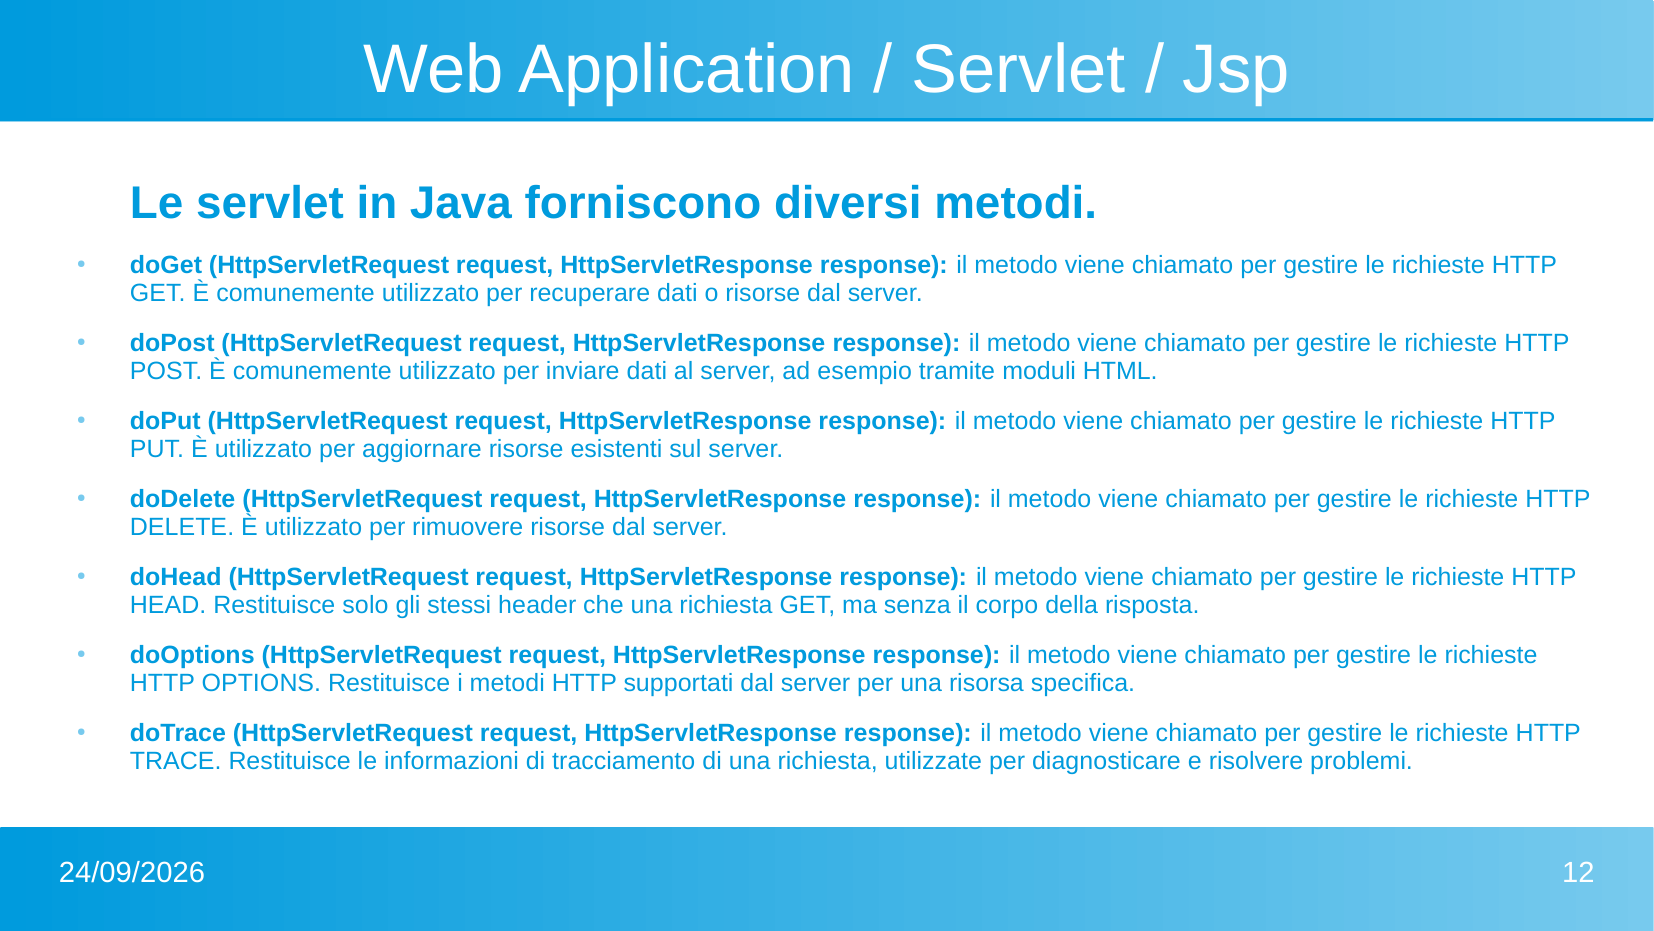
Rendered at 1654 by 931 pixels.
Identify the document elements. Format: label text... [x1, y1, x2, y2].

list Le servlet in Java forniscono diversi metodi. doGet (HttpServletRequest request, HttpServletResponse response): il metodo viene chiamato per gestire le richieste HTTP GET. È comunemente utilizzato per recuperare dati o risorse dal server. doPost (HttpServletRequest request, HttpServletResponse response): il metodo viene chiamato per gestire le richieste HTTP POST. È comunemente utilizzato per inviare dati al server, ad esempio tramite moduli HTML. doPut (HttpServletRequest request, HttpServletResponse response): il metodo viene chiamato per gestire le richieste HTTP PUT. È utilizzato per aggiornare risorse esistenti sul server. doDelete (HttpServletRequest request, HttpServletResponse response): il metodo viene chiamato per gestire le richieste HTTP DELETE. È utilizzato per rimuovere risorse dal server. doHead (HttpServletRequest request, HttpServletResponse response): il metodo viene chiamato per gestire le richieste HTTP HEAD. Restituisce solo gli stessi header che una richiesta GET, ma senza il corpo della risposta. doOptions (HttpServletRequest request, HttpServletResponse response): il metodo viene chiamato per gestire le richieste HTTP OPTIONS. Restituisce i metodi HTTP supportati dal server per una risorsa specifica. doTrace (HttpServletRequest request, HttpServletResponse response): il metodo viene chiamato per gestire le richieste HTTP TRACE. Restituisce le informazioni di tracciamento di una richiesta, utilizzate per diagnosticare e risolvere problemi. [59, 177, 1595, 768]
title Web Application / Servlet / Jsp [59, 29, 1595, 108]
